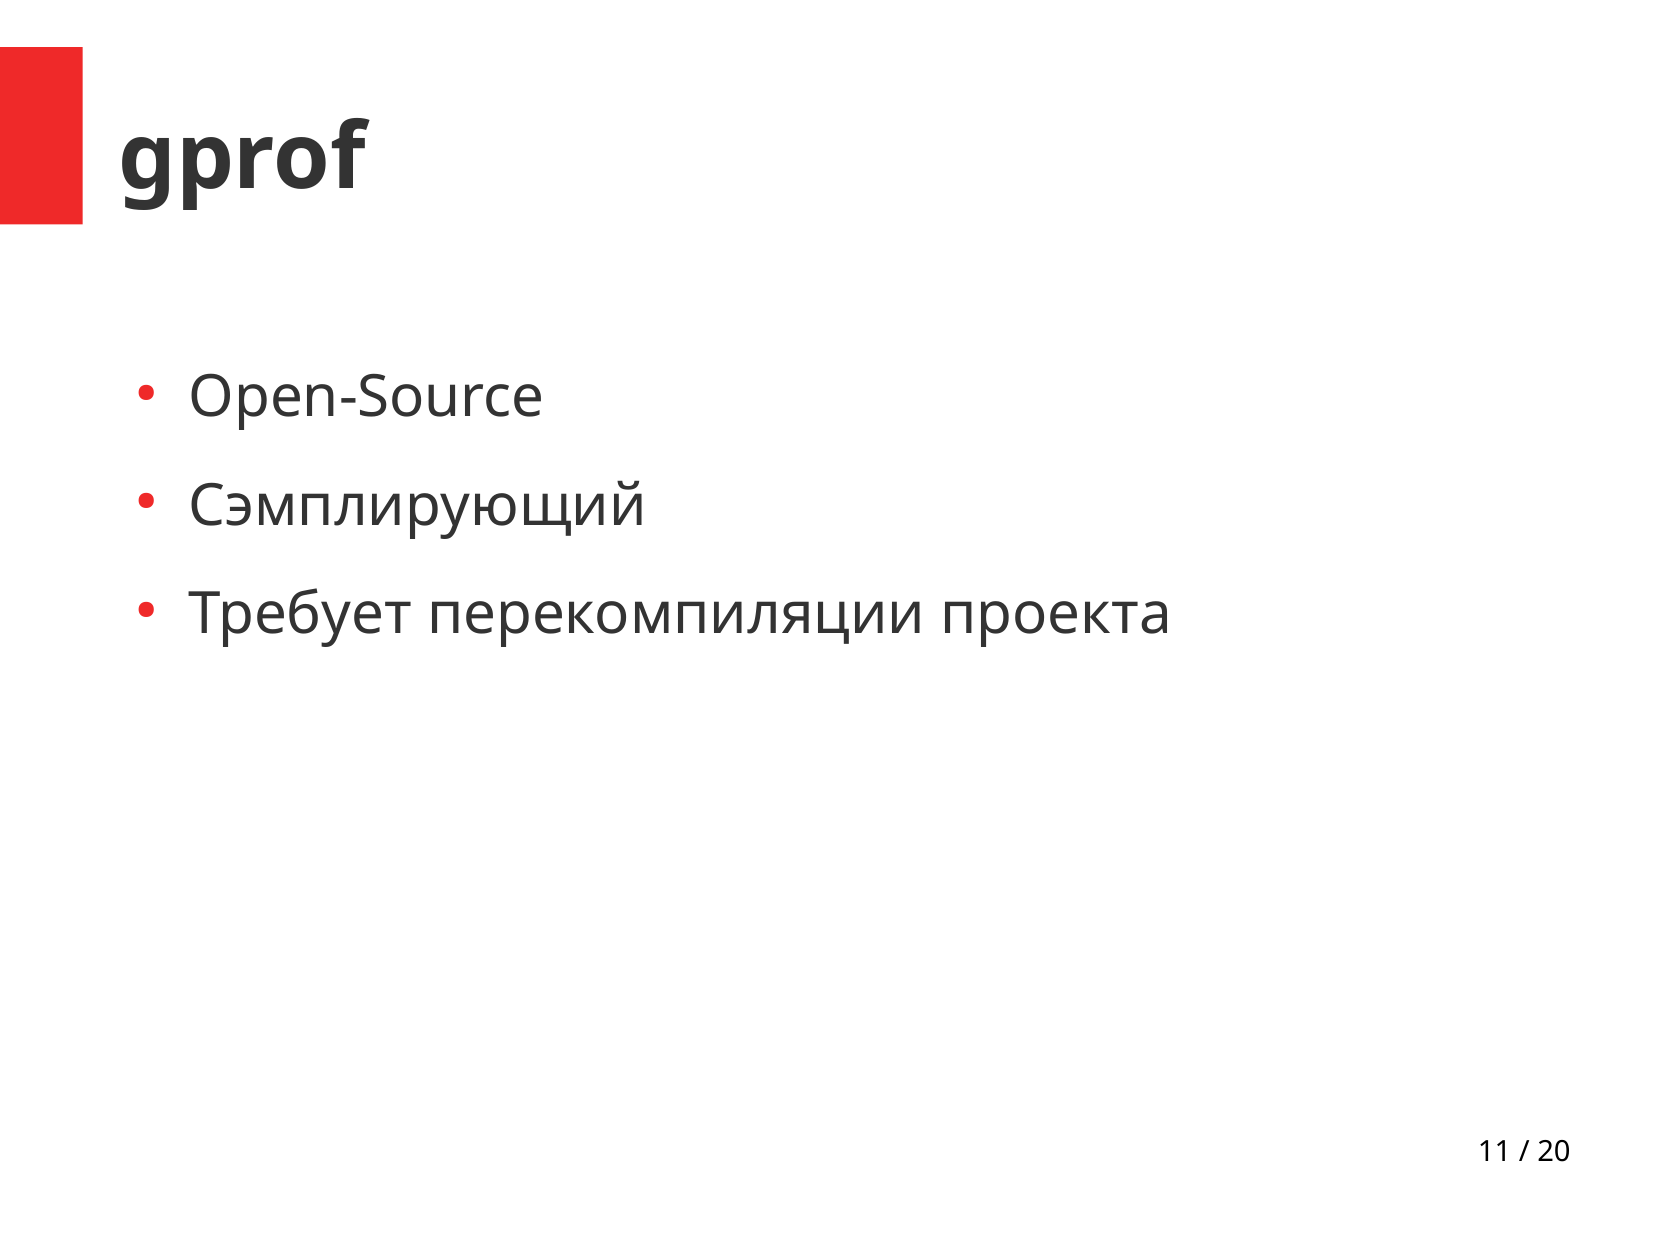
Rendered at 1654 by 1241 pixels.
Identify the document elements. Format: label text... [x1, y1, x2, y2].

title gprof [118, 49, 1571, 257]
list Open-Source Сэмплирующий Требует перекомпиляции проекта [118, 354, 1536, 1074]
